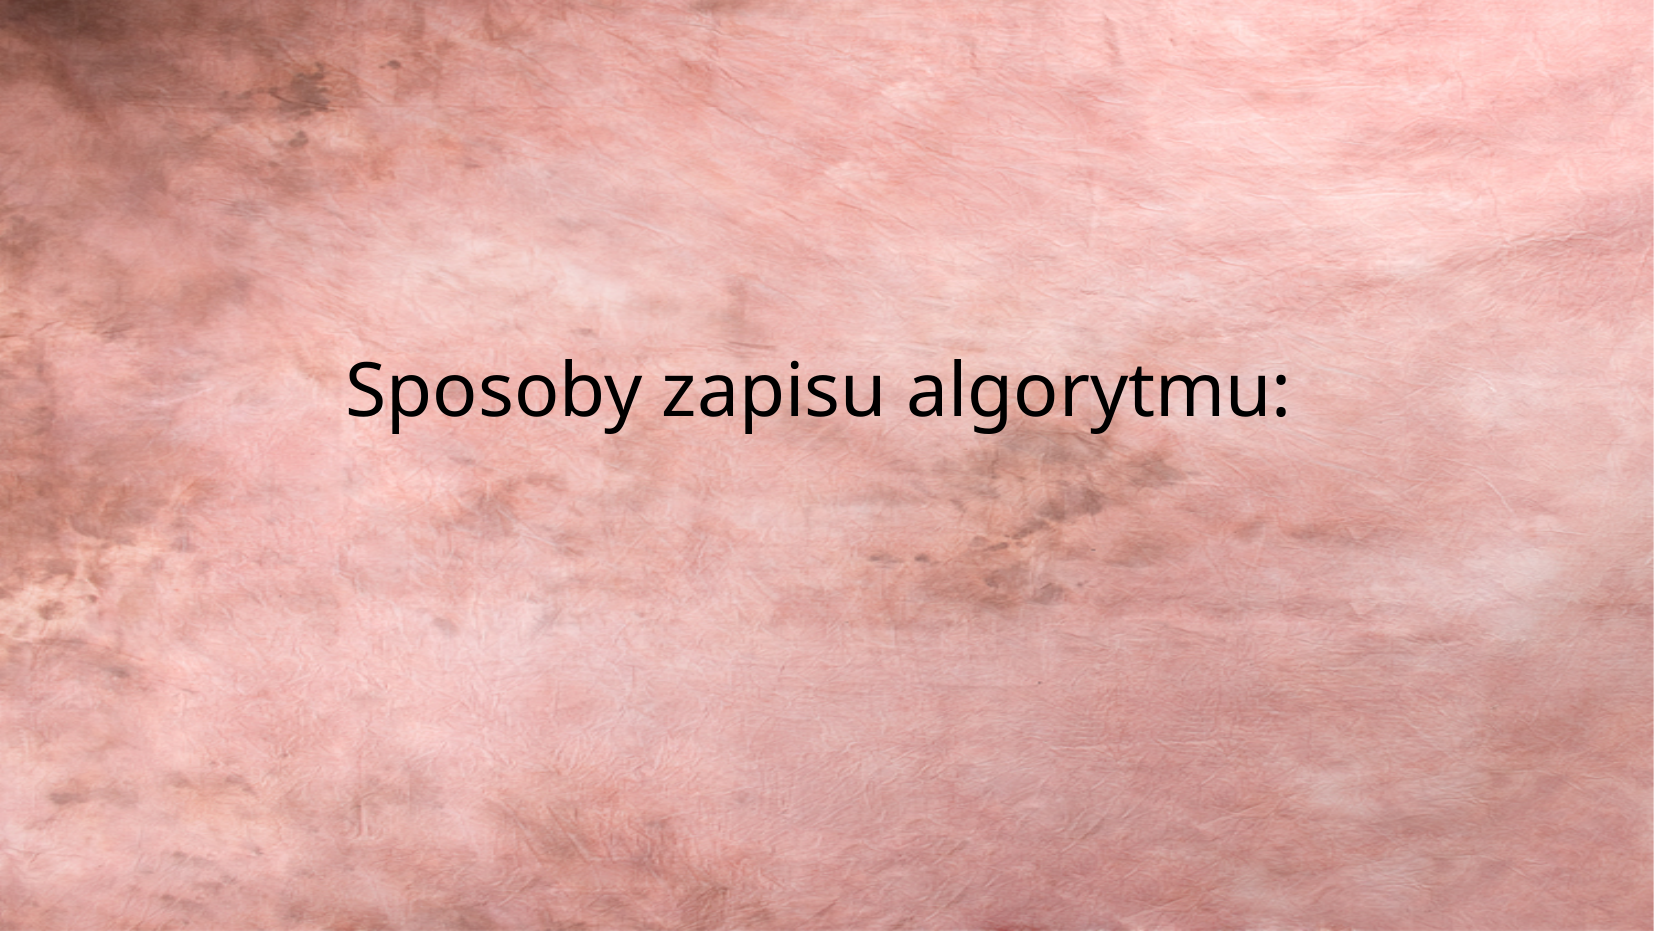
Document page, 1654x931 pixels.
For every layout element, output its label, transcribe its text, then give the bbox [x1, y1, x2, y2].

picture [0, 0, 1654, 931]
title Sposoby zapisu algorytmu: [75, 309, 1564, 466]
